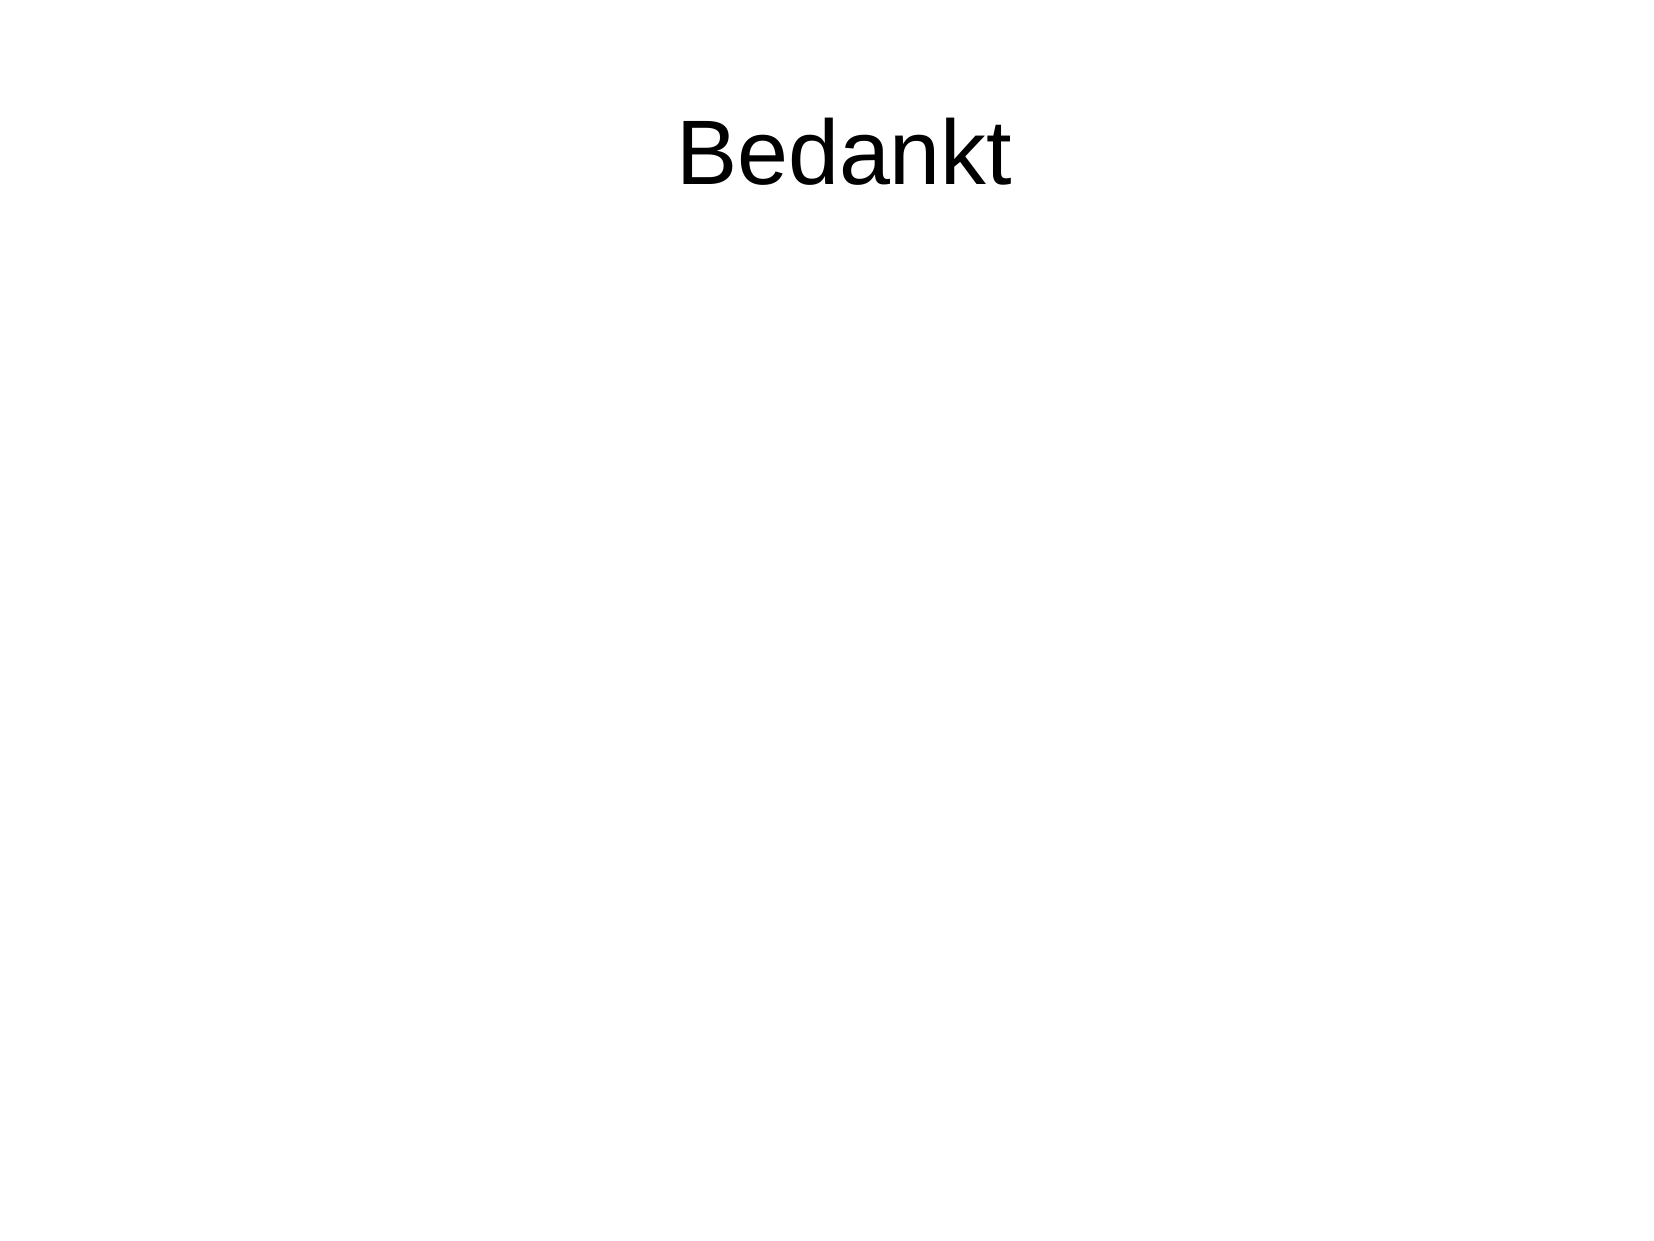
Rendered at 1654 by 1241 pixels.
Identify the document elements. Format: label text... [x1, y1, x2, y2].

title Bedankt [82, 49, 1571, 257]
